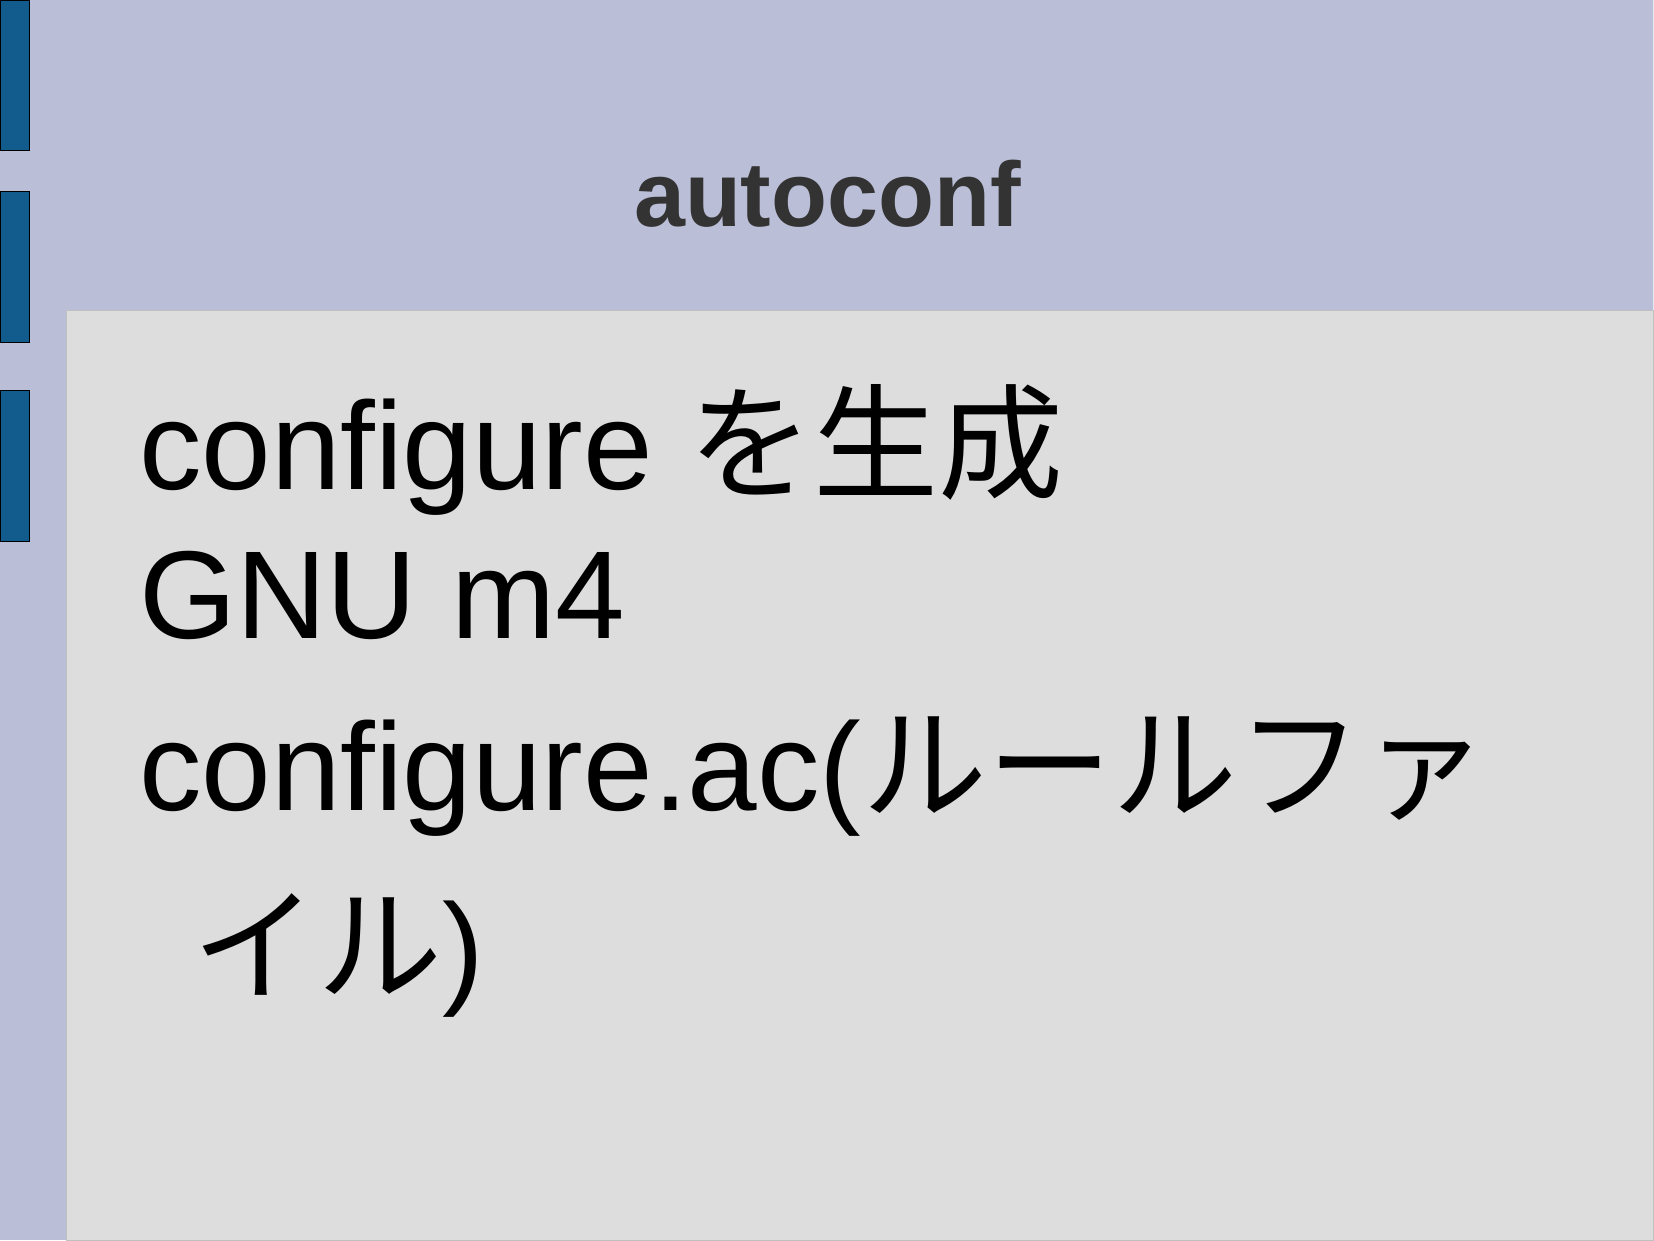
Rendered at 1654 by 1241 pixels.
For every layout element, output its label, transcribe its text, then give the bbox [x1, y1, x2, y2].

title autoconf [121, 91, 1534, 299]
list configure を生成 GNU m4 configure.ac(ルールファイル) [121, 344, 1534, 1127]
